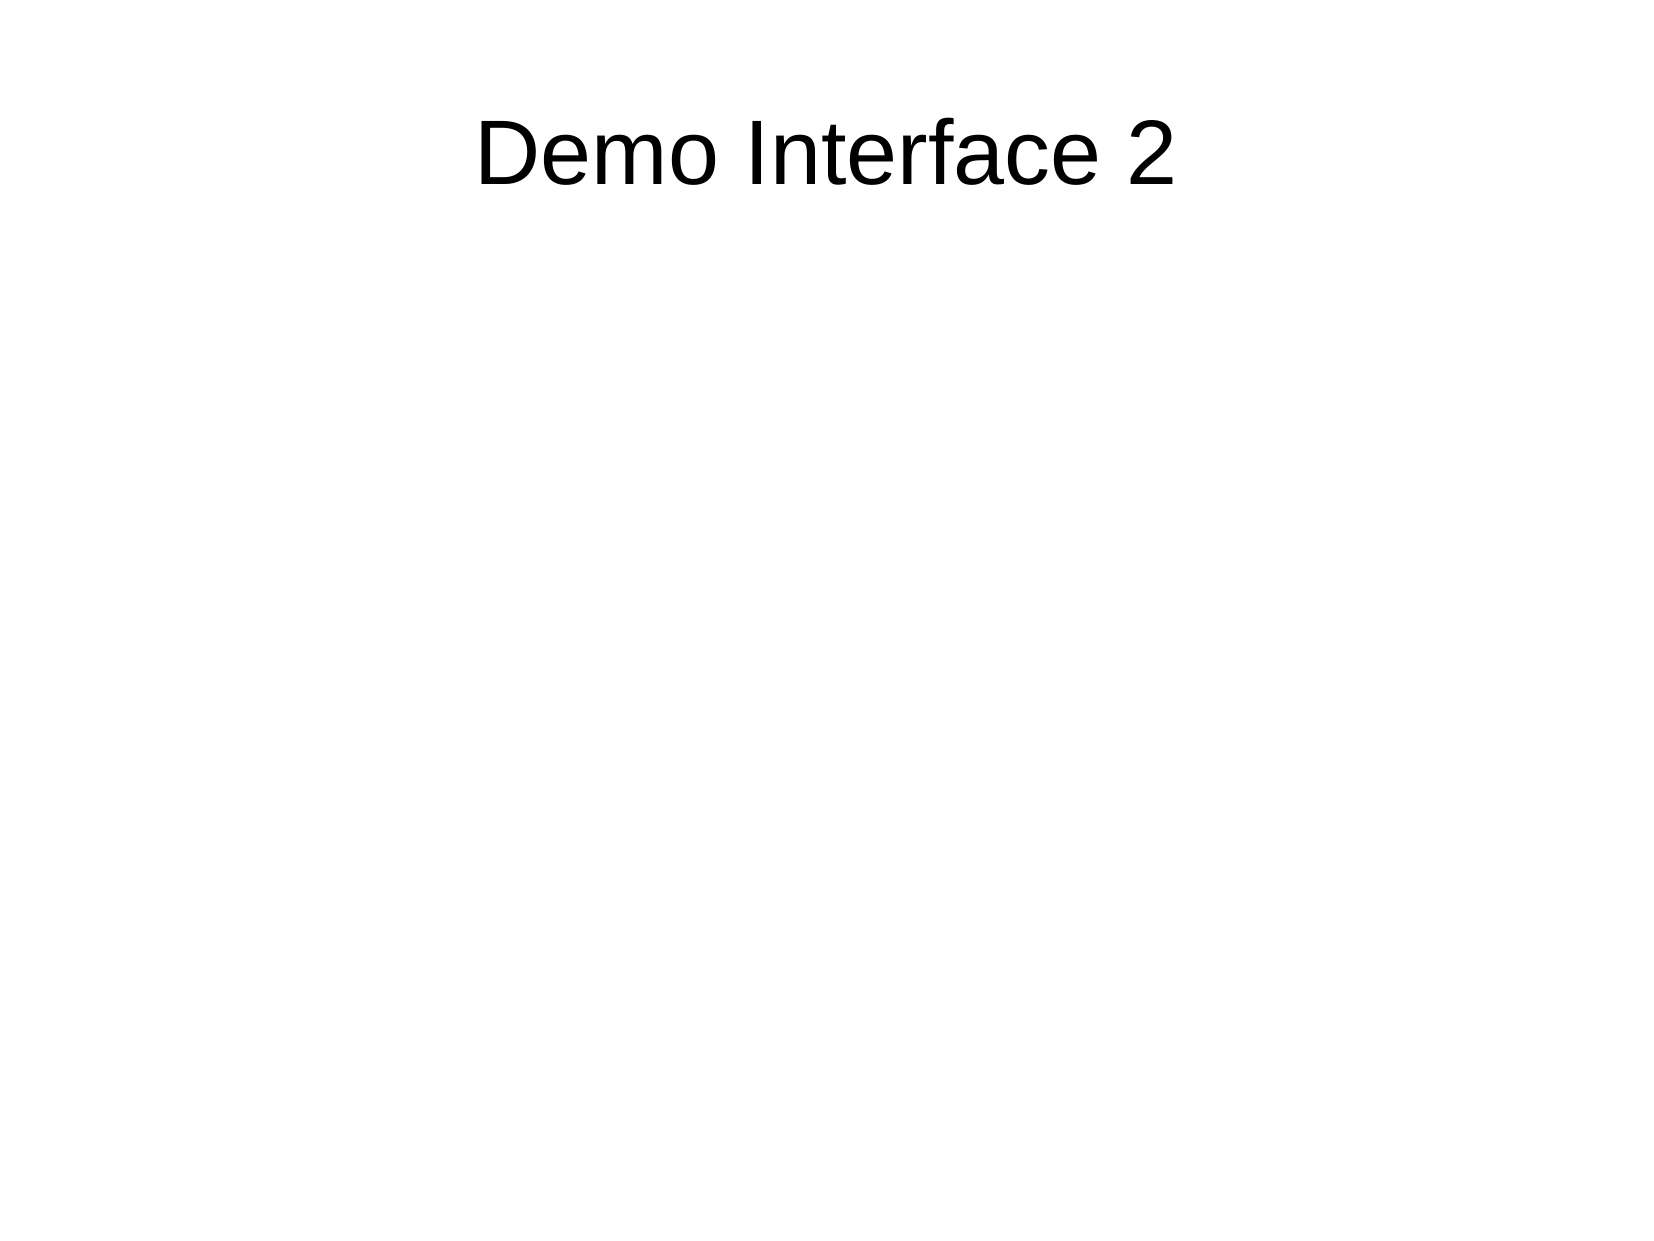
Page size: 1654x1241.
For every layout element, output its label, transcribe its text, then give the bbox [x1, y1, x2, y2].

title Demo Interface 2 [82, 49, 1571, 257]
